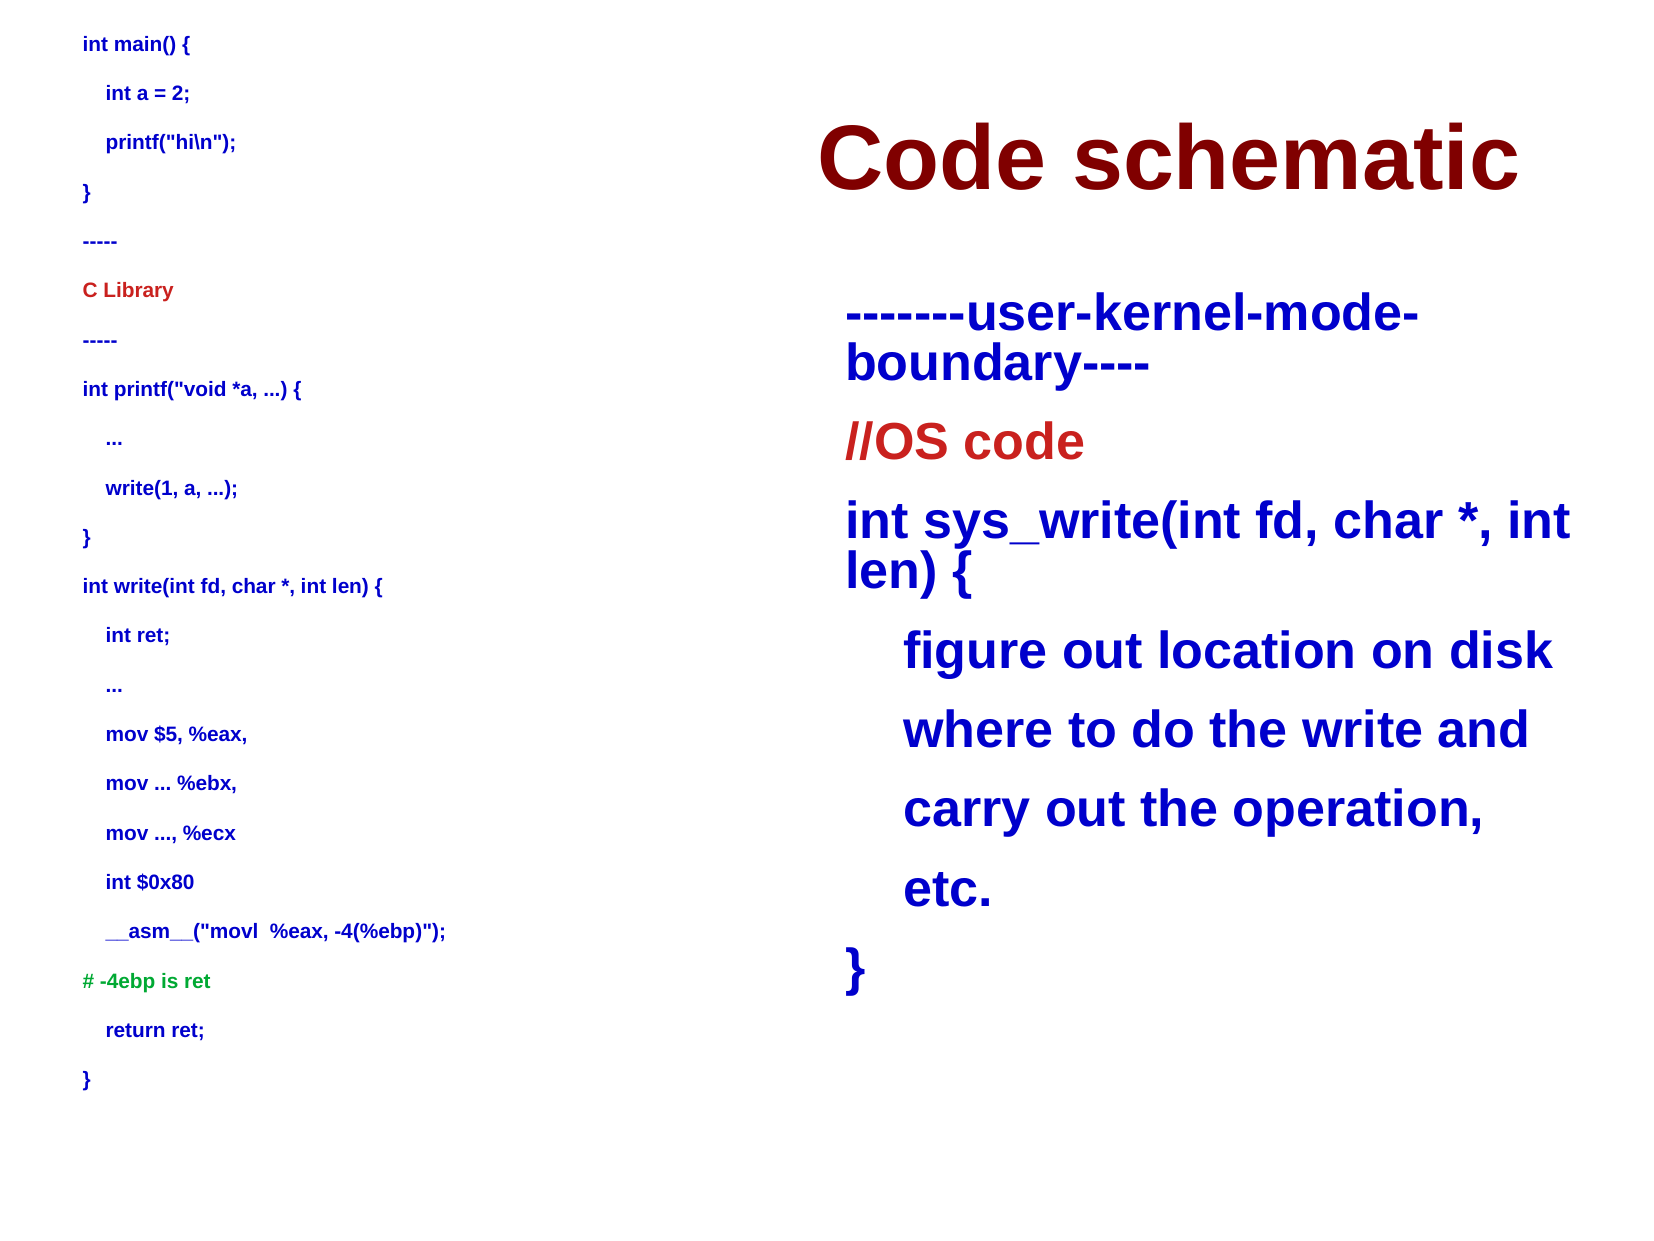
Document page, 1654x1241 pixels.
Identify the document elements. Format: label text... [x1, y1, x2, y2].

list int main() { int a = 2; printf("hi\n"); } ----- C Library ----- int printf("void *a, ...) { ... write(1, a, ...); } int write(int fd, char *, int len) { int ret; ... mov $5, %eax, mov ... %ebx, mov ..., %ecx int $0x80 __asm__("movl %eax, -4(%ebp)"); # -4ebp is ret return ret; } [82, 35, 815, 1205]
title Code schematic [815, 49, 1571, 257]
list -------user-kernel-mode-boundary---- //OS code int sys_write(int fd, char *, int len) { figure out location on disk where to do the write and carry out the operation, etc. } [845, 290, 1572, 1010]
